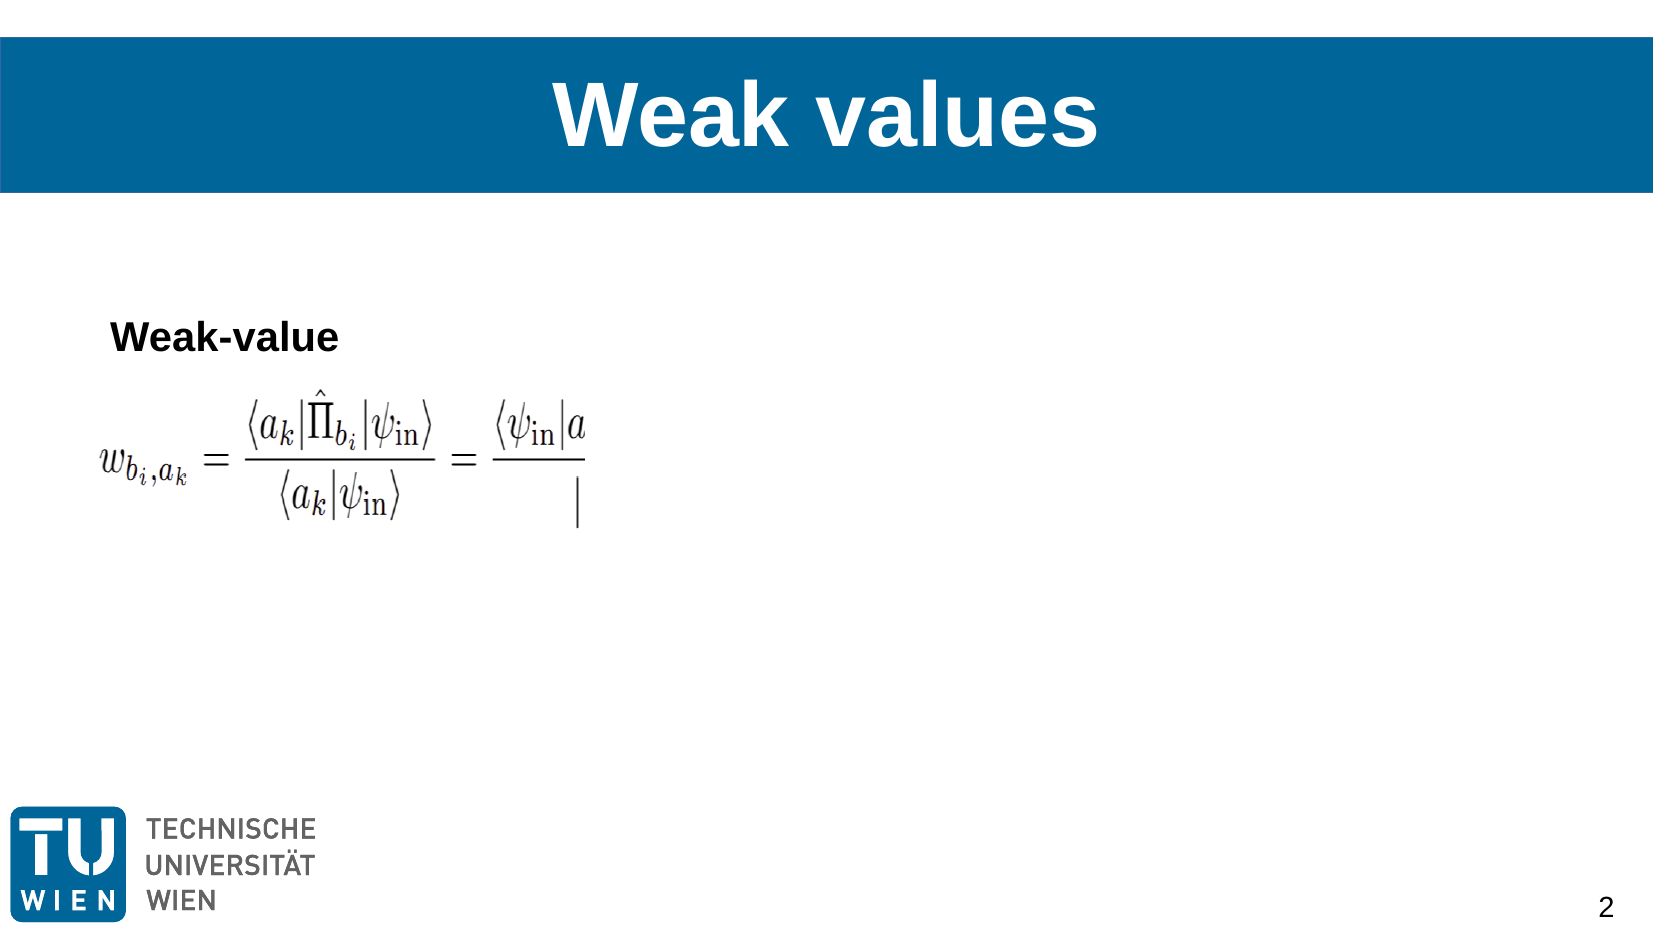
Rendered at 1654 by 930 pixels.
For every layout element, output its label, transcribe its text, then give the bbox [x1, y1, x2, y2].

text_box Weak-value [95, 305, 355, 368]
picture [75, 356, 585, 574]
title Weak values [0, 37, 1653, 193]
